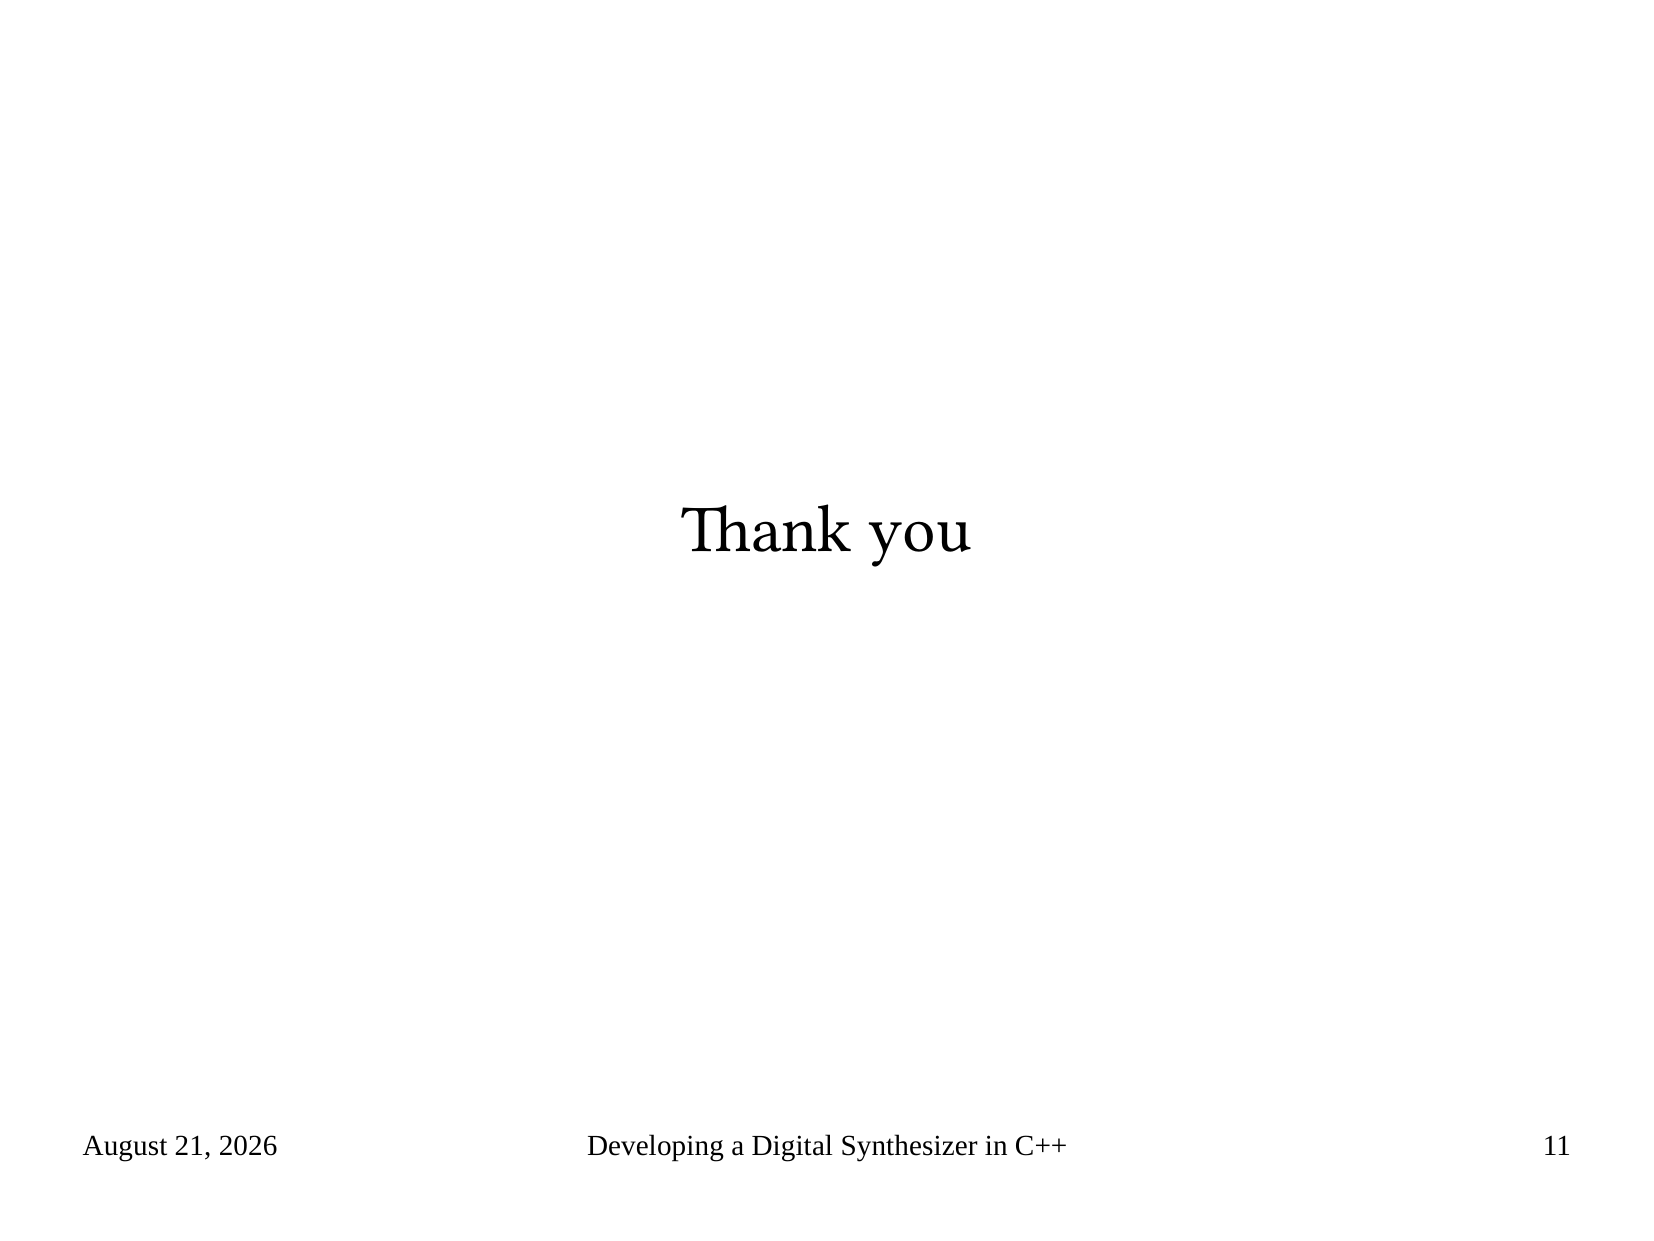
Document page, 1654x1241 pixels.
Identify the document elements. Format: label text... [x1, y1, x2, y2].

subtitle Thank you [82, 49, 1571, 1010]
